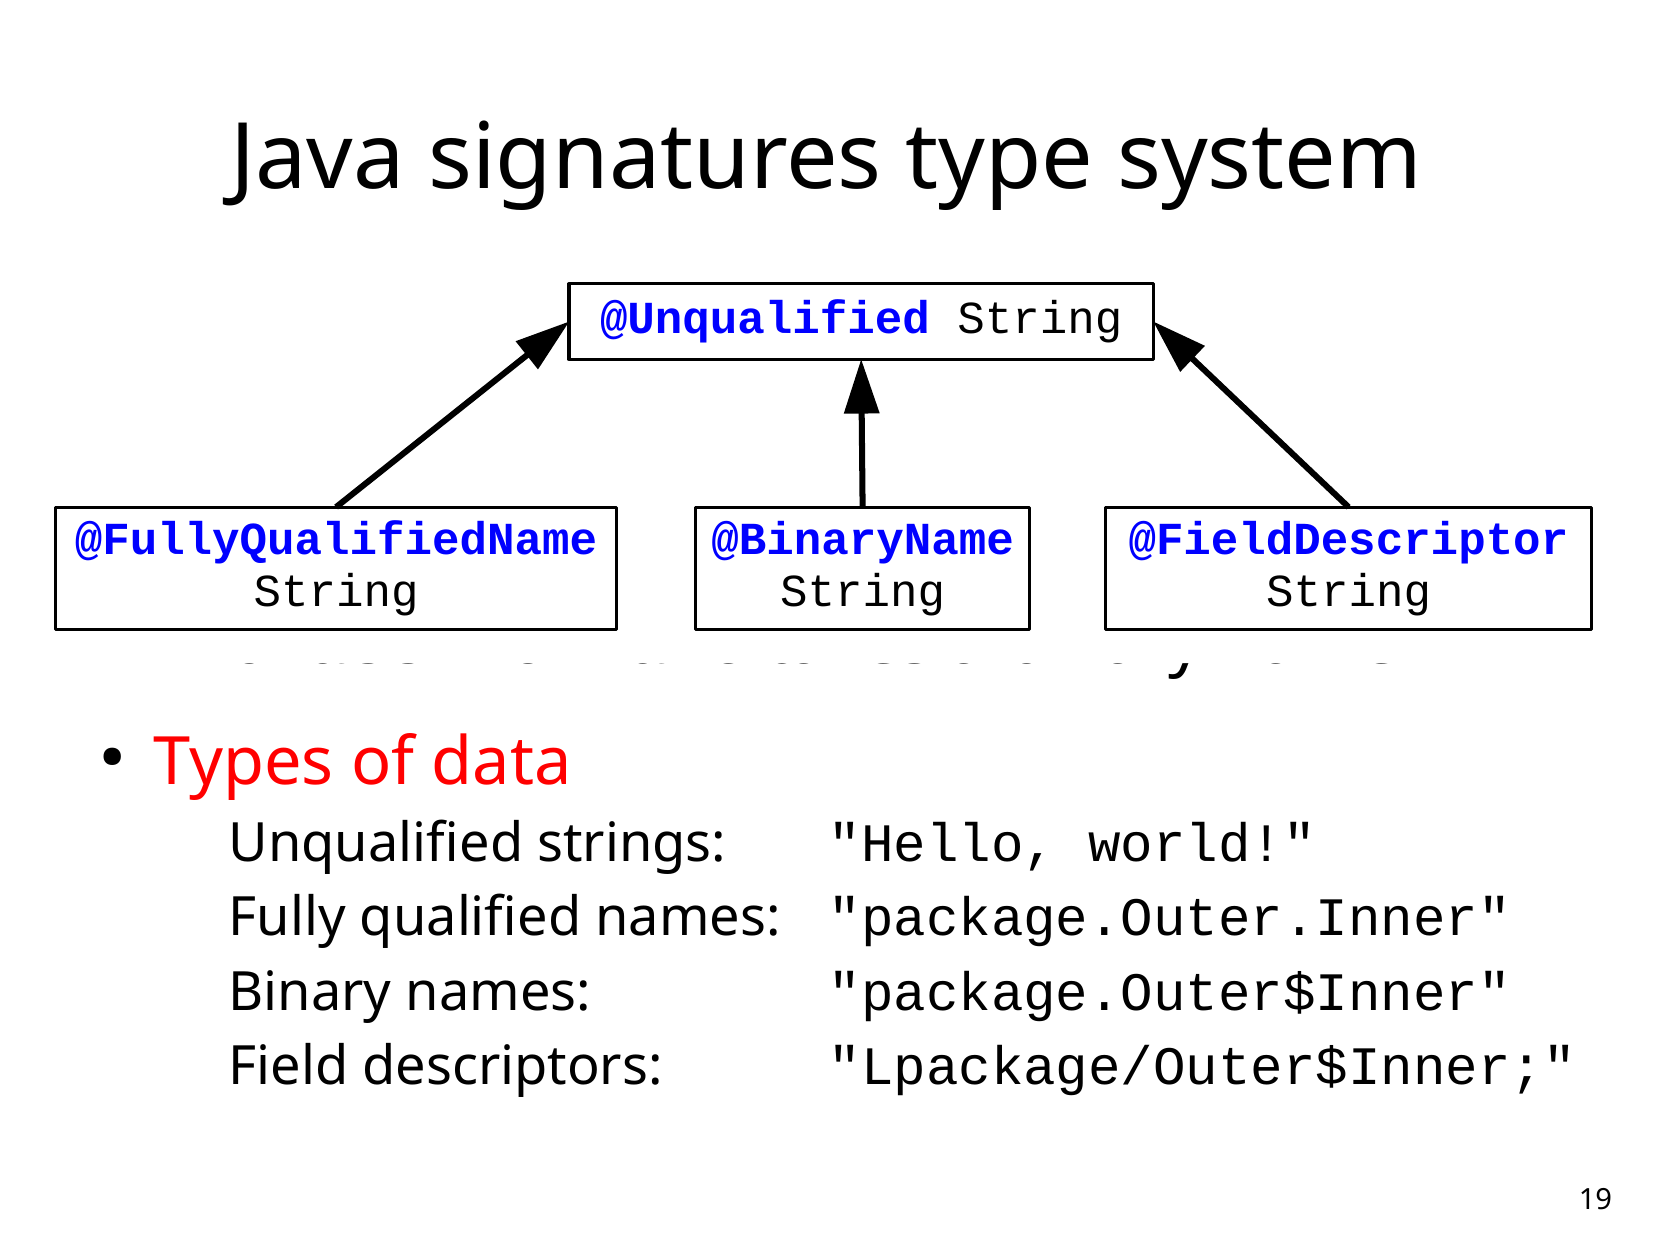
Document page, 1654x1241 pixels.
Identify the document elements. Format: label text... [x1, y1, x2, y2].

text_box @FieldDescriptor String [1105, 507, 1592, 630]
text_box @Unqualified String [568, 283, 1154, 360]
list Runtime behavior to prevent ClassNotFoundException Legal operations Class.forName takes a binary name Types of data Unqualified strings: "Hello, world!" Fully qualified names: "package.Outer.Inner" Binary names: "package.Outer$Inner" Field descriptors: "Lpackage/Outer$Inner;" [82, 664, 1613, 1109]
text_box [37, 250, 1613, 664]
title Java signatures type system [82, 49, 1571, 250]
text_box @FullyQualifiedName String [55, 507, 617, 630]
text_box @BinaryName String [695, 507, 1030, 630]
